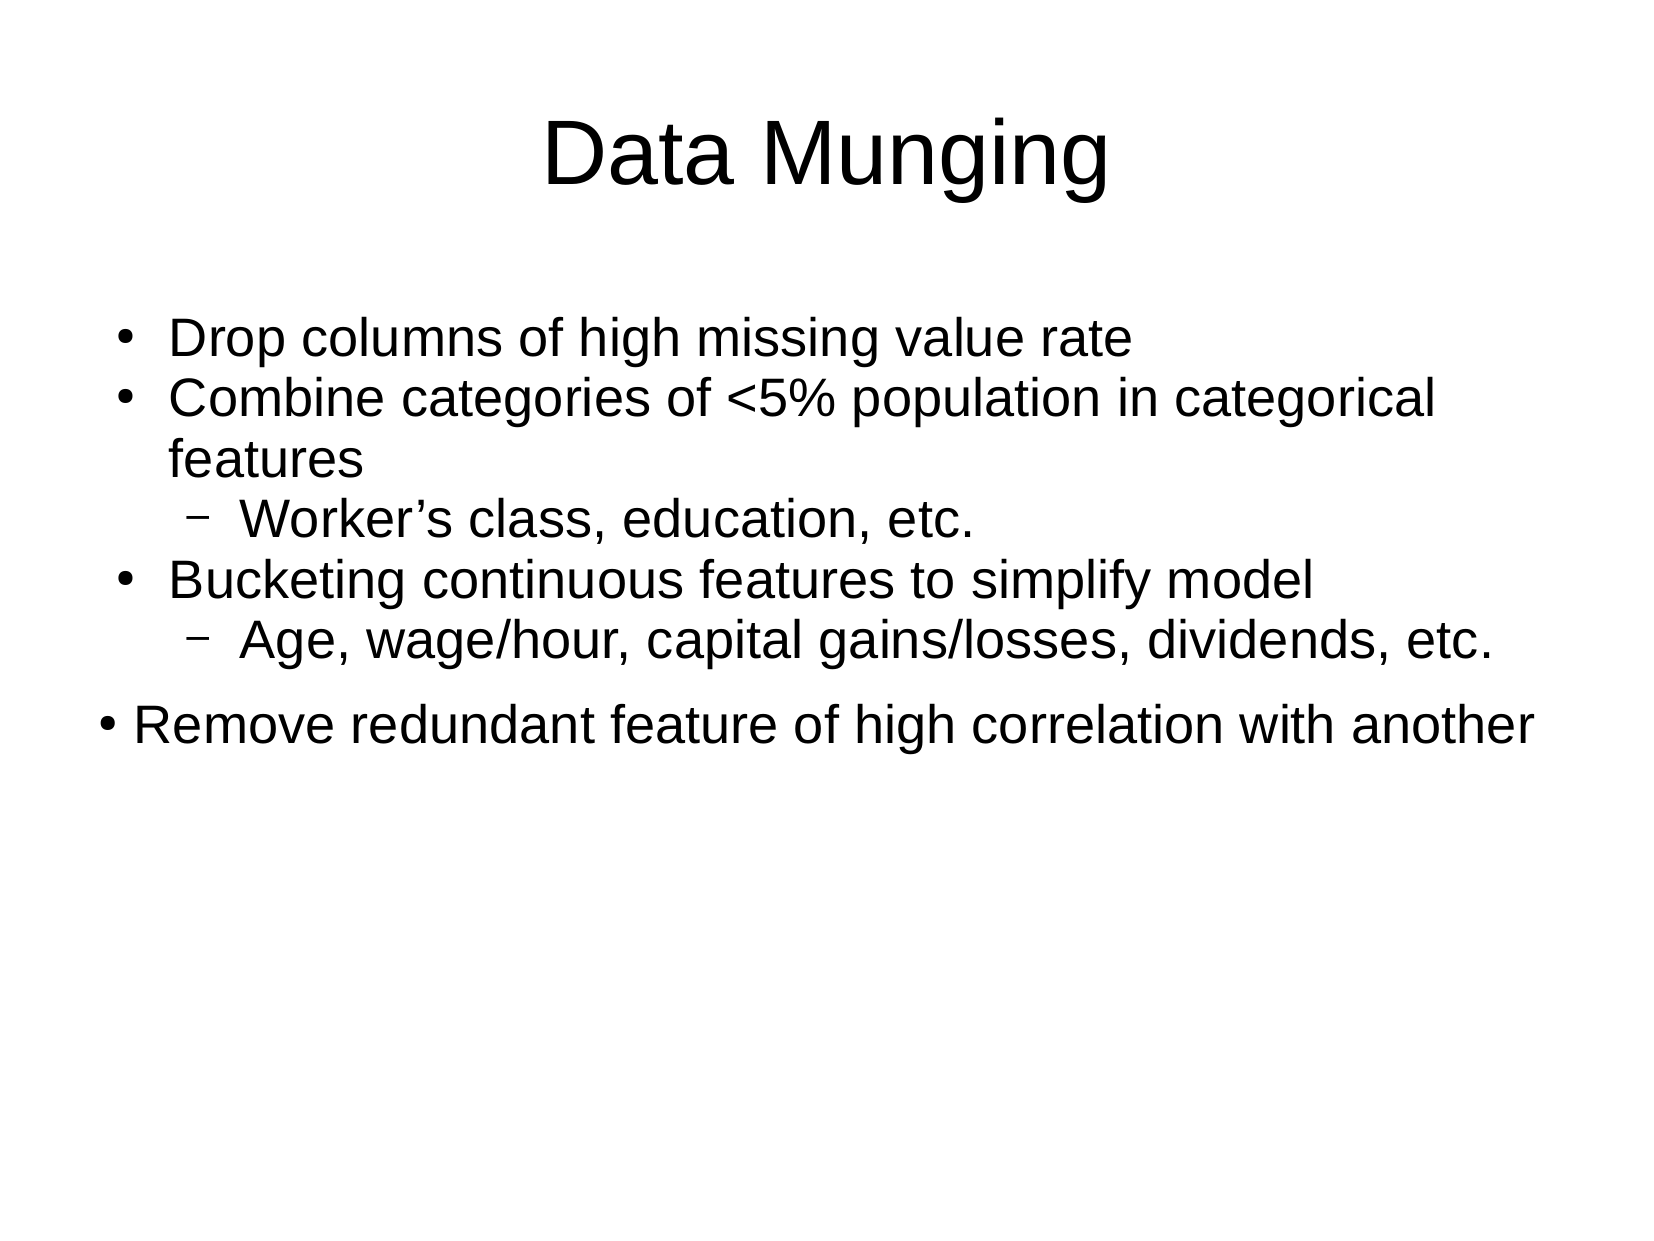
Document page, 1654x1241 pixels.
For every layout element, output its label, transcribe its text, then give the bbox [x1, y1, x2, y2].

text_box Drop columns of high missing value rate Combine categories of <5% population in categorical features Worker’s class, education, etc. Bucketing continuous features to simplify model Age, wage/hour, capital gains/losses, dividends, etc. Remove redundant feature of high correlation with another [83, 300, 1576, 911]
title Data Munging [82, 49, 1571, 257]
